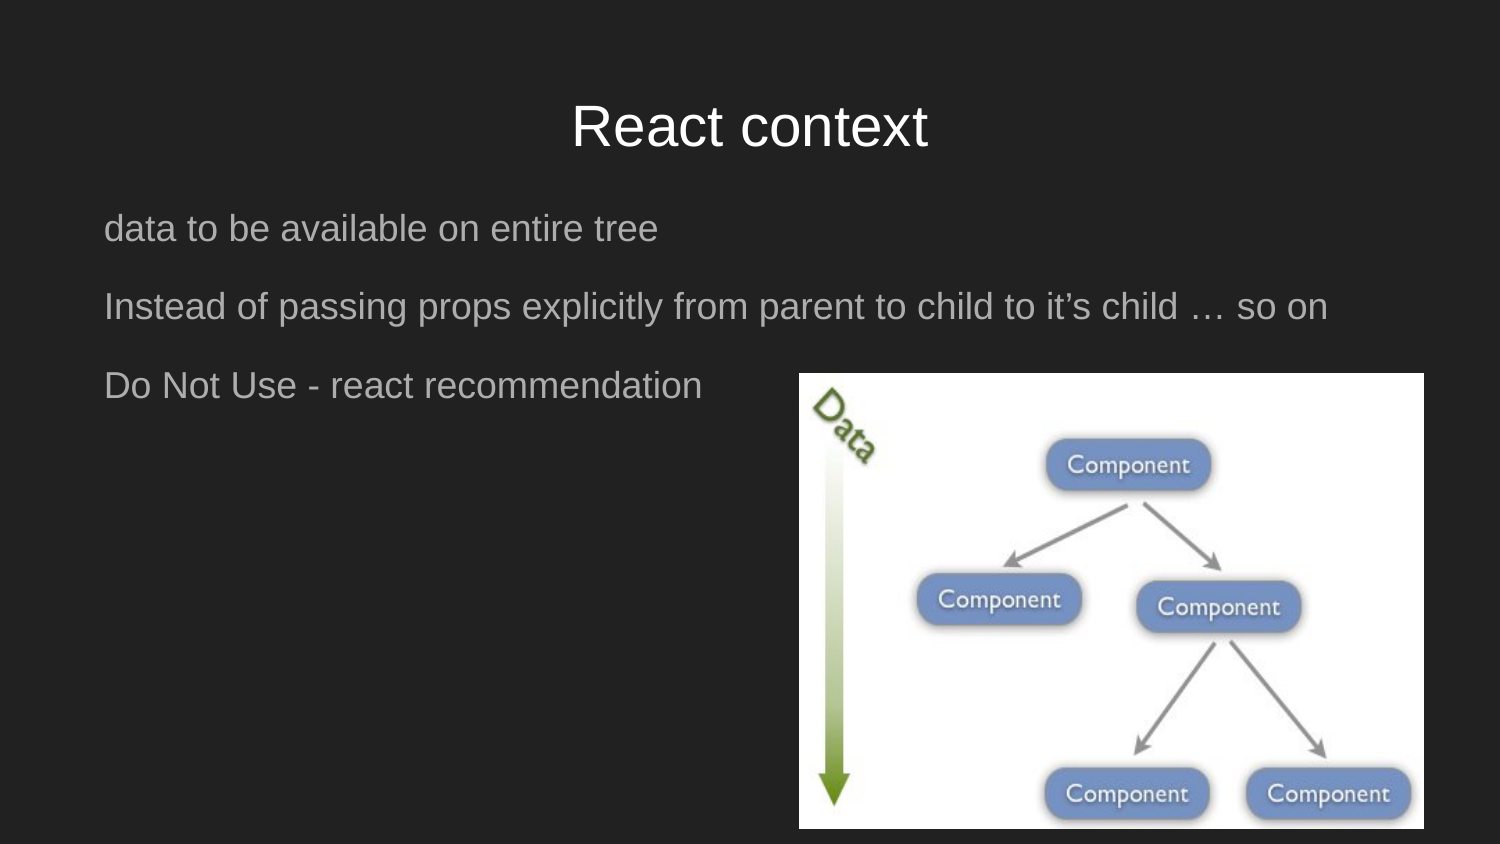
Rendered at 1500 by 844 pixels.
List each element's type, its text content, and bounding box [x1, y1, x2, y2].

picture [799, 373, 1424, 829]
list data to be available on entire tree Instead of passing props explicitly from parent to child to it’s child … so on Do Not Use - react recommendation [51, 189, 1449, 750]
title React context [51, 72, 1449, 167]
